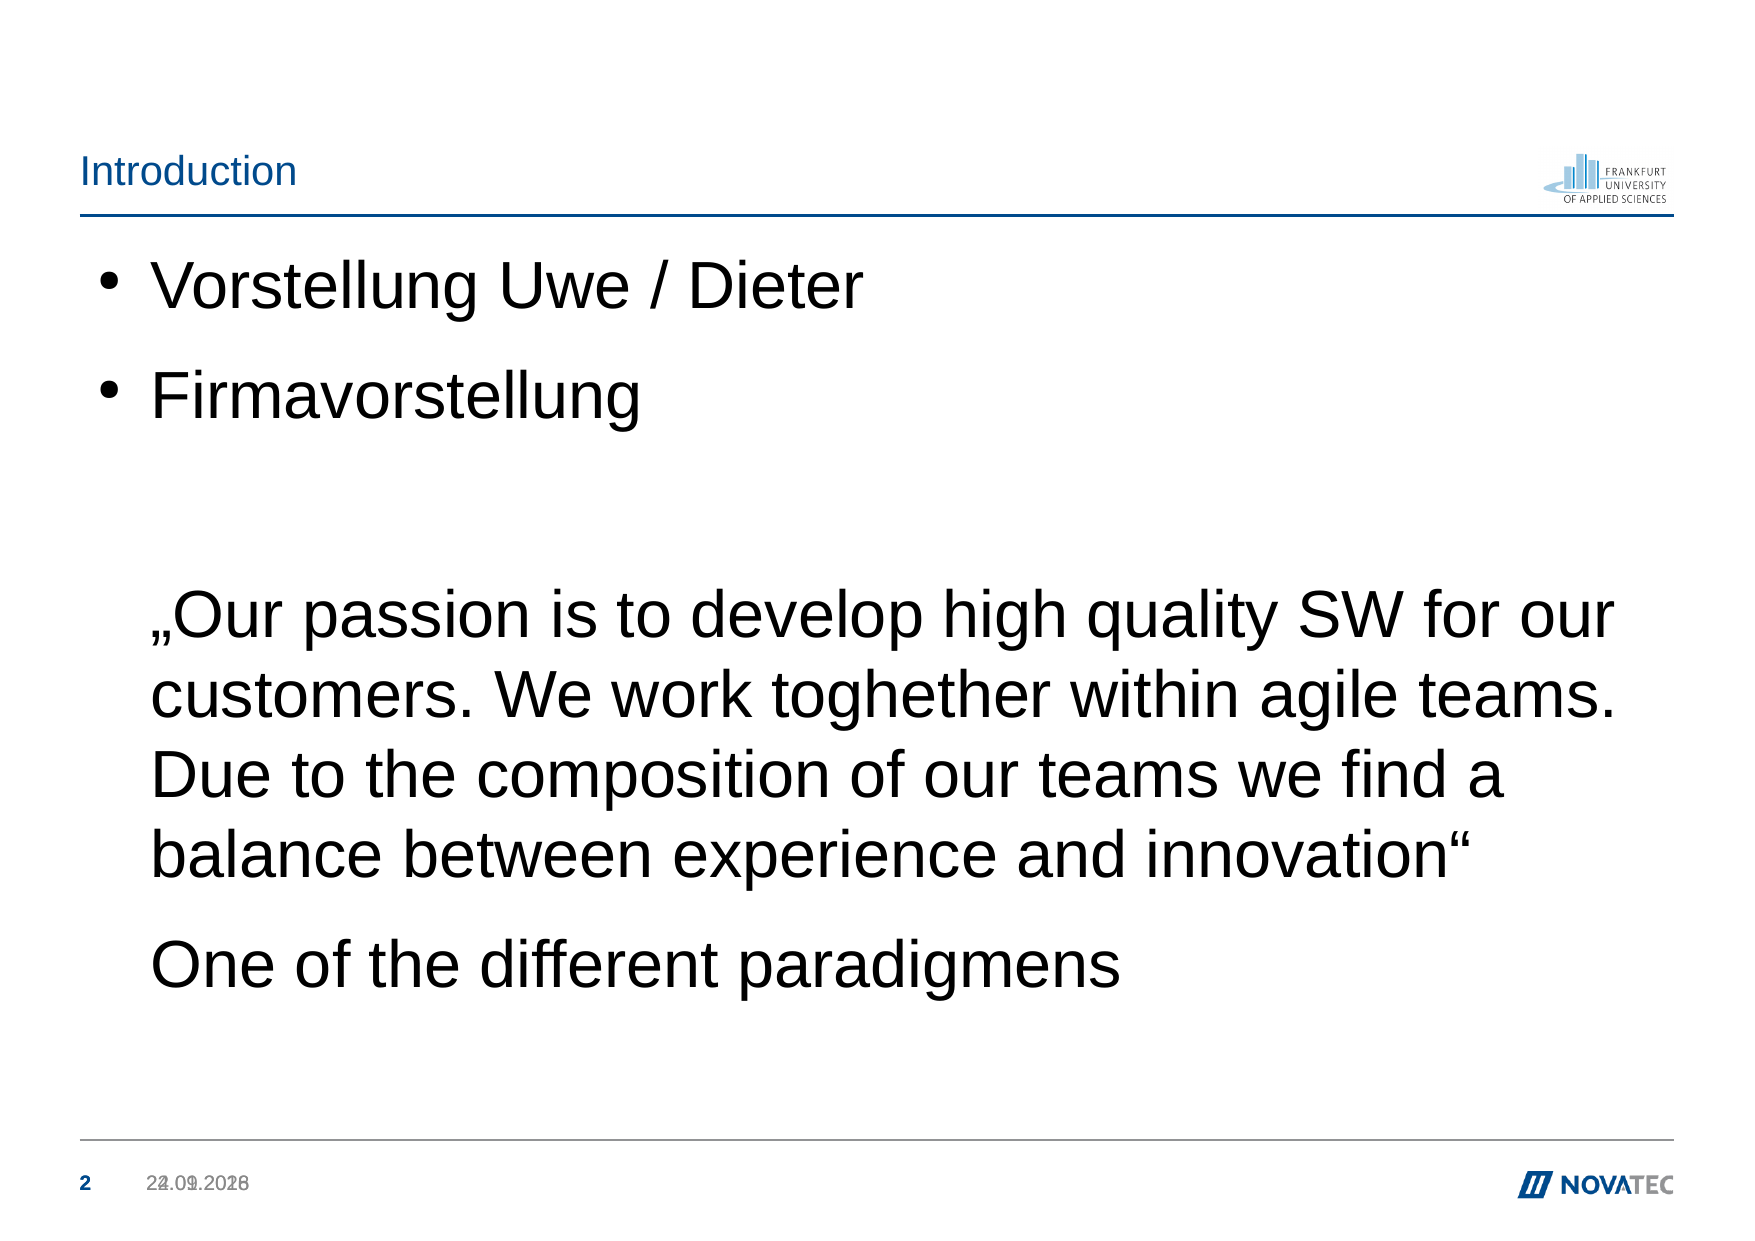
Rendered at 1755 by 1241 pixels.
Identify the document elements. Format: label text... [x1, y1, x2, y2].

picture [1538, 146, 1674, 213]
text_box <number> [79, 1149, 139, 1216]
list Vorstellung Uwe / Dieter Firmavorstellung „Our passion is to develop high quality SW for our customers. We work toghether within agile teams. Due to the composition of our teams we find a balance between experience and innovation“ One of the different paradigmens [79, 242, 1675, 1128]
picture [1517, 1171, 1674, 1200]
title Introduction [79, 41, 1675, 241]
text_box 22.01.2018 [146, 1149, 276, 1216]
